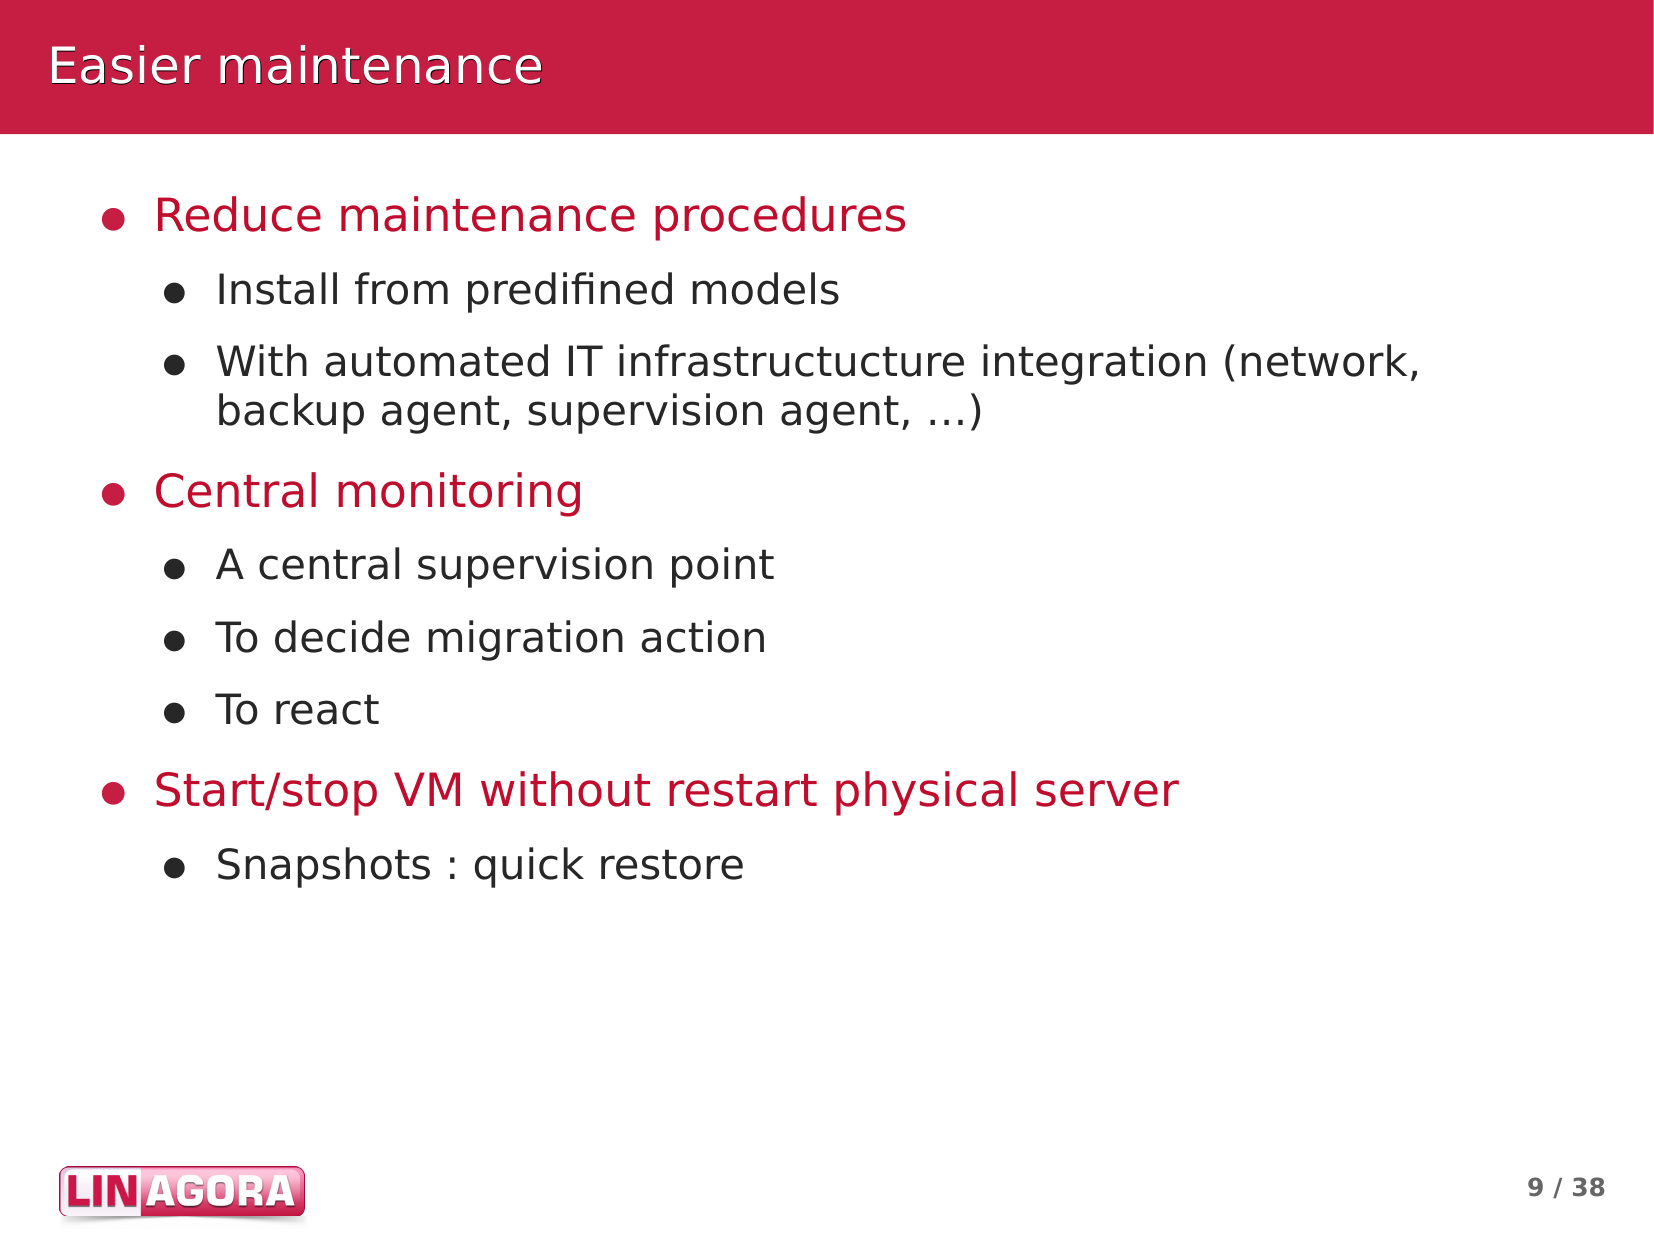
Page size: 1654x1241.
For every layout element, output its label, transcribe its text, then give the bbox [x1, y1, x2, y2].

title Easier maintenance [47, 7, 1624, 126]
picture [59, 1166, 308, 1229]
list Reduce maintenance procedures Install from predifined models With automated IT infrastructucture integration (network, backup agent, supervision agent, …) Central monitoring A central supervision point To decide migration action To react Start/stop VM without restart physical server Snapshots : quick restore [82, 188, 1571, 934]
